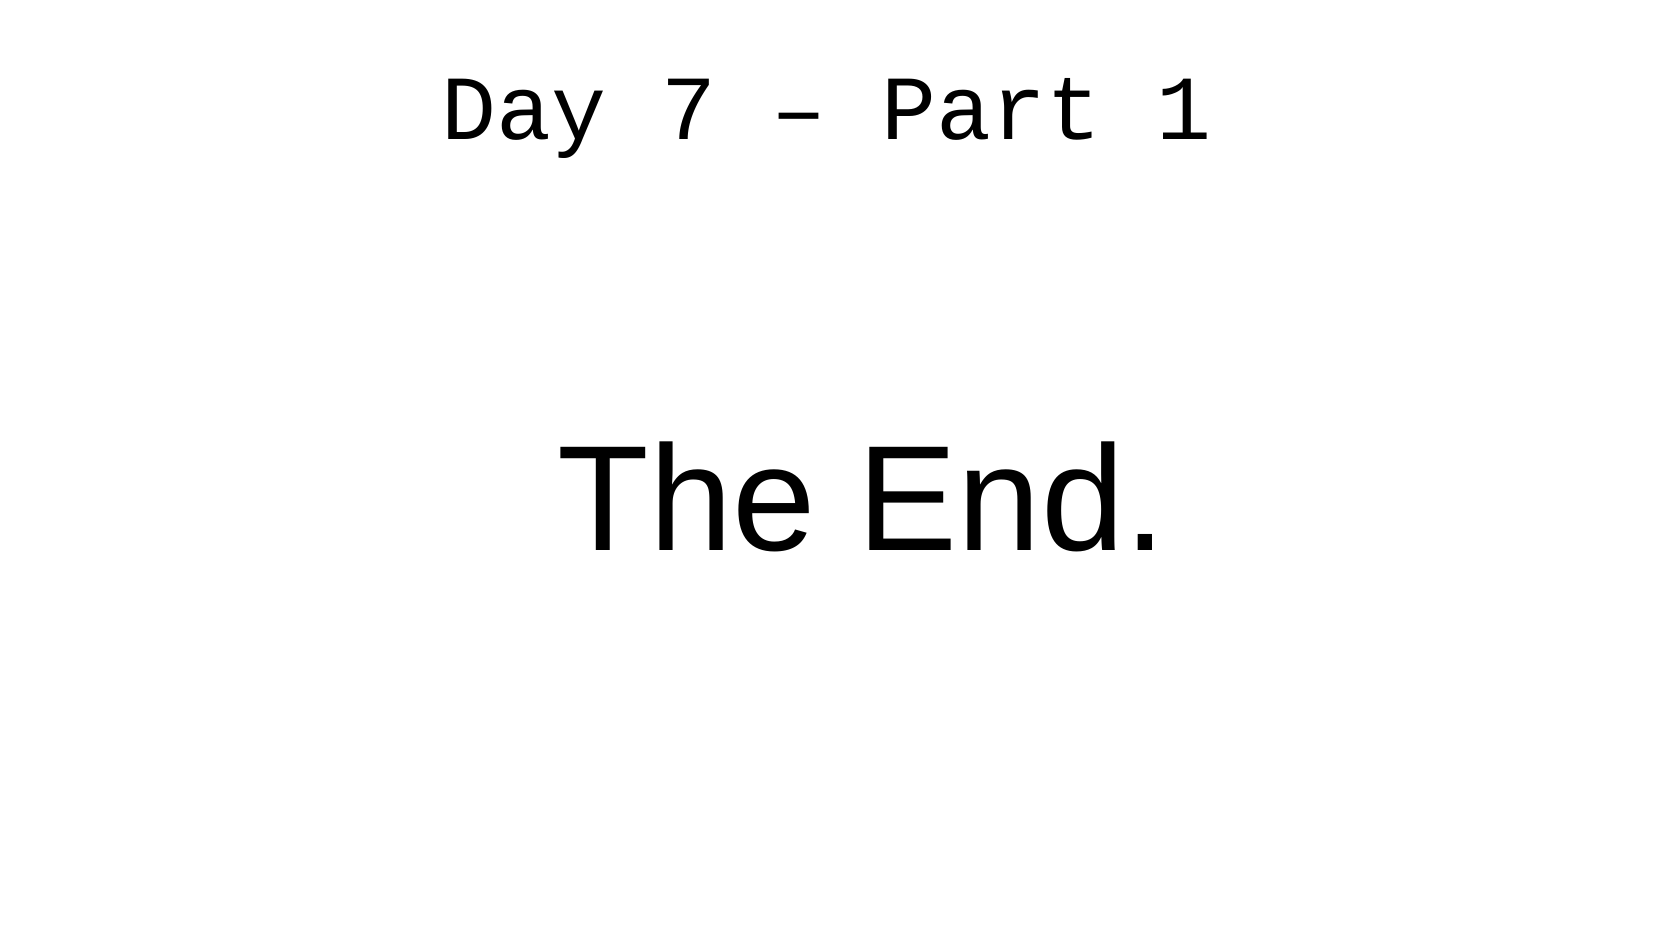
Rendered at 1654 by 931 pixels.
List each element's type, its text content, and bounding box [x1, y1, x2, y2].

list The End. [82, 217, 1571, 758]
title Day 7 – Part 1 [82, 37, 1571, 193]
